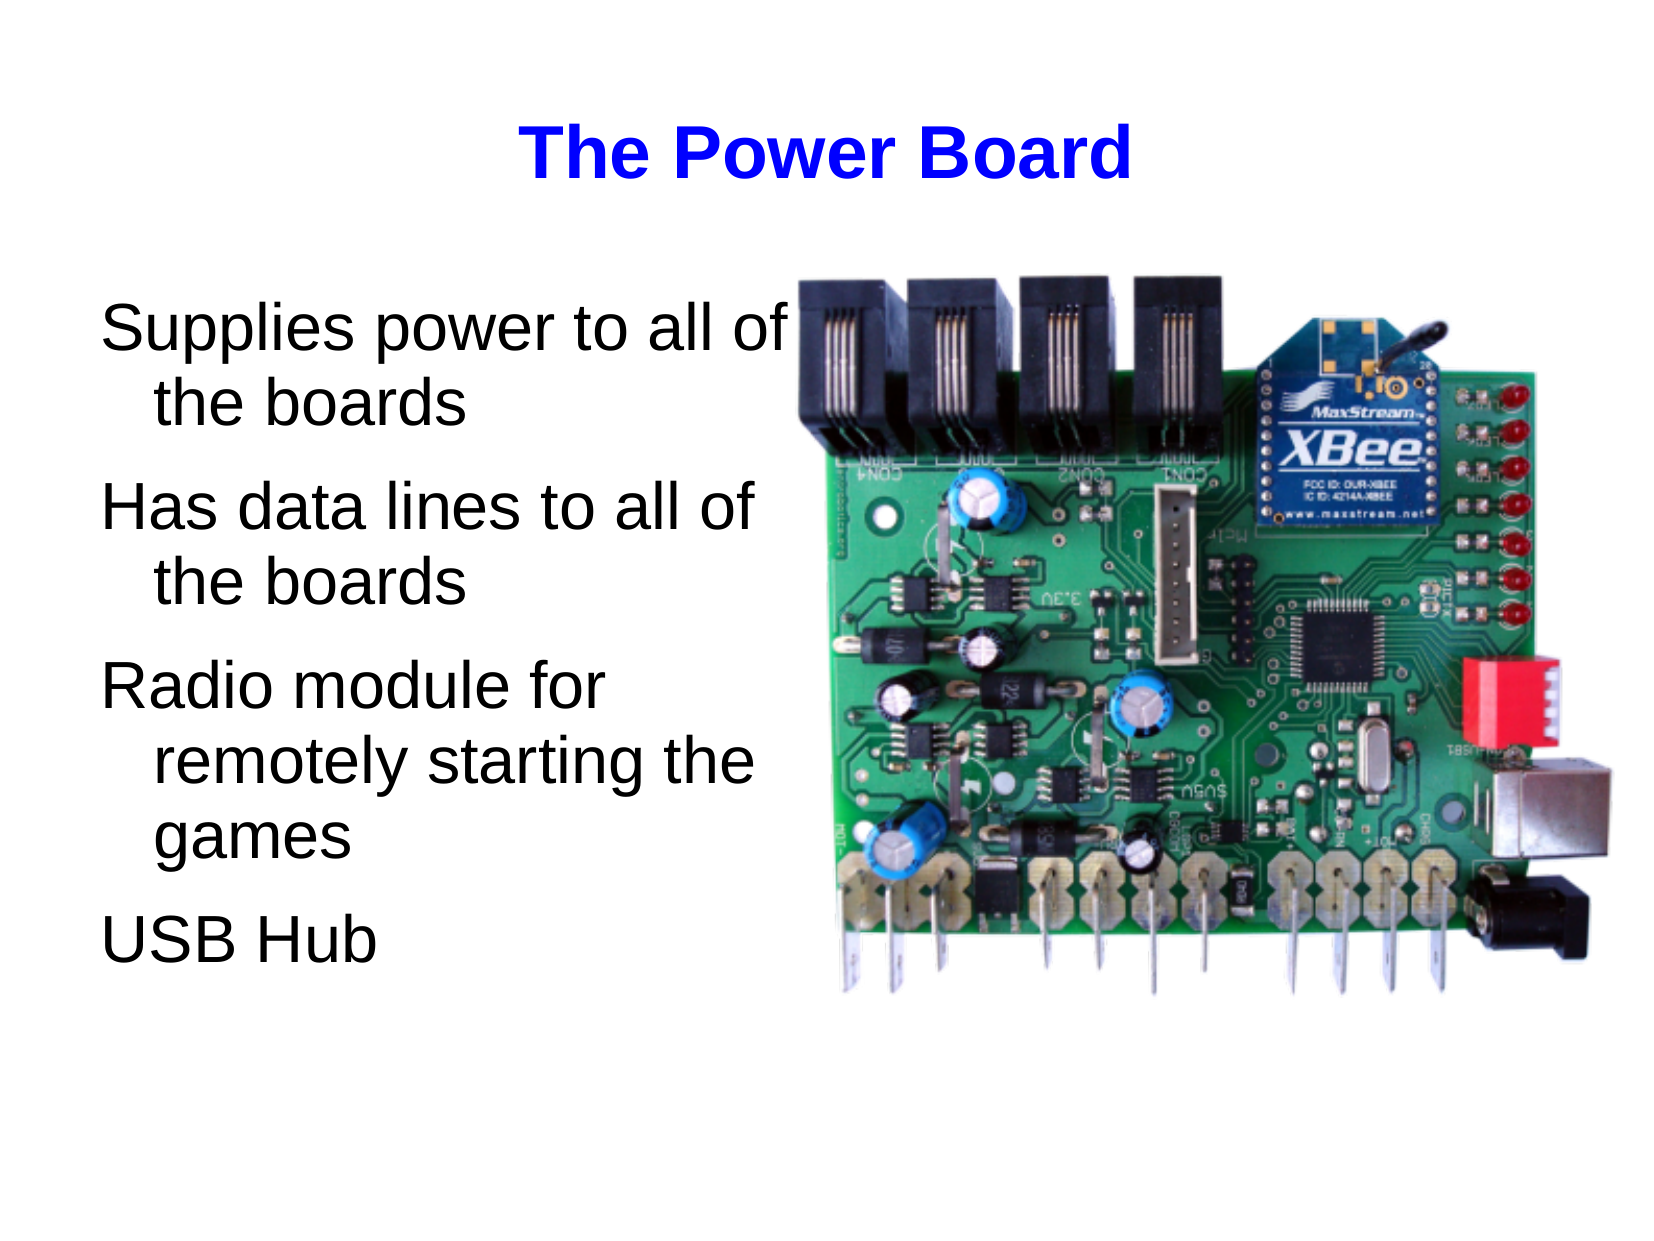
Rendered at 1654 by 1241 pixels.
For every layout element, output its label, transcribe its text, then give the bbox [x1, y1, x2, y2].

picture [790, 270, 1625, 1004]
title The Power Board [82, 56, 1571, 250]
list Supplies power to all of the boards Has data lines to all of the boards Radio module for remotely starting the games USB Hub [82, 290, 798, 1094]
